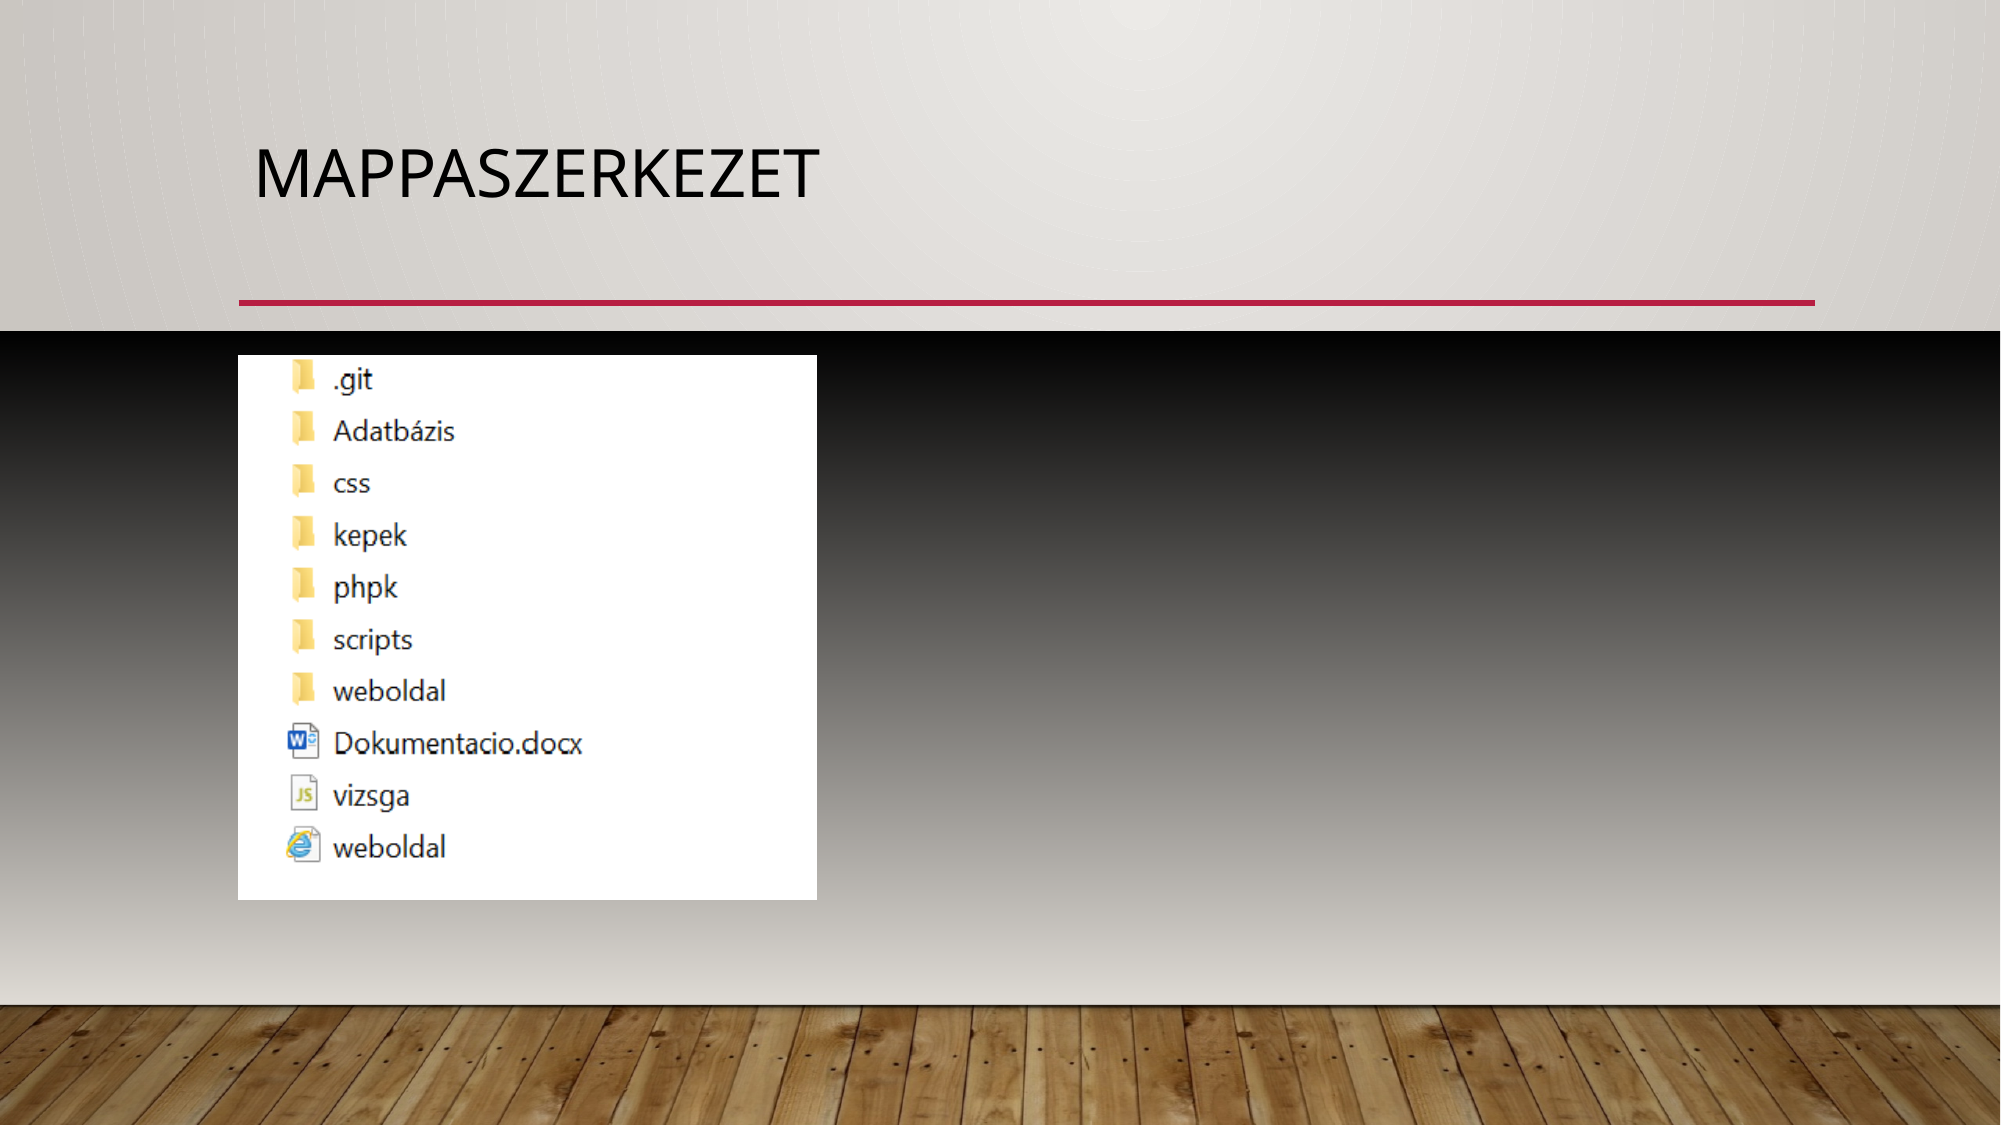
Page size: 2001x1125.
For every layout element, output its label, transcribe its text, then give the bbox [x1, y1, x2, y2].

title mappaszerkezet [238, 131, 1814, 305]
picture [238, 355, 817, 900]
